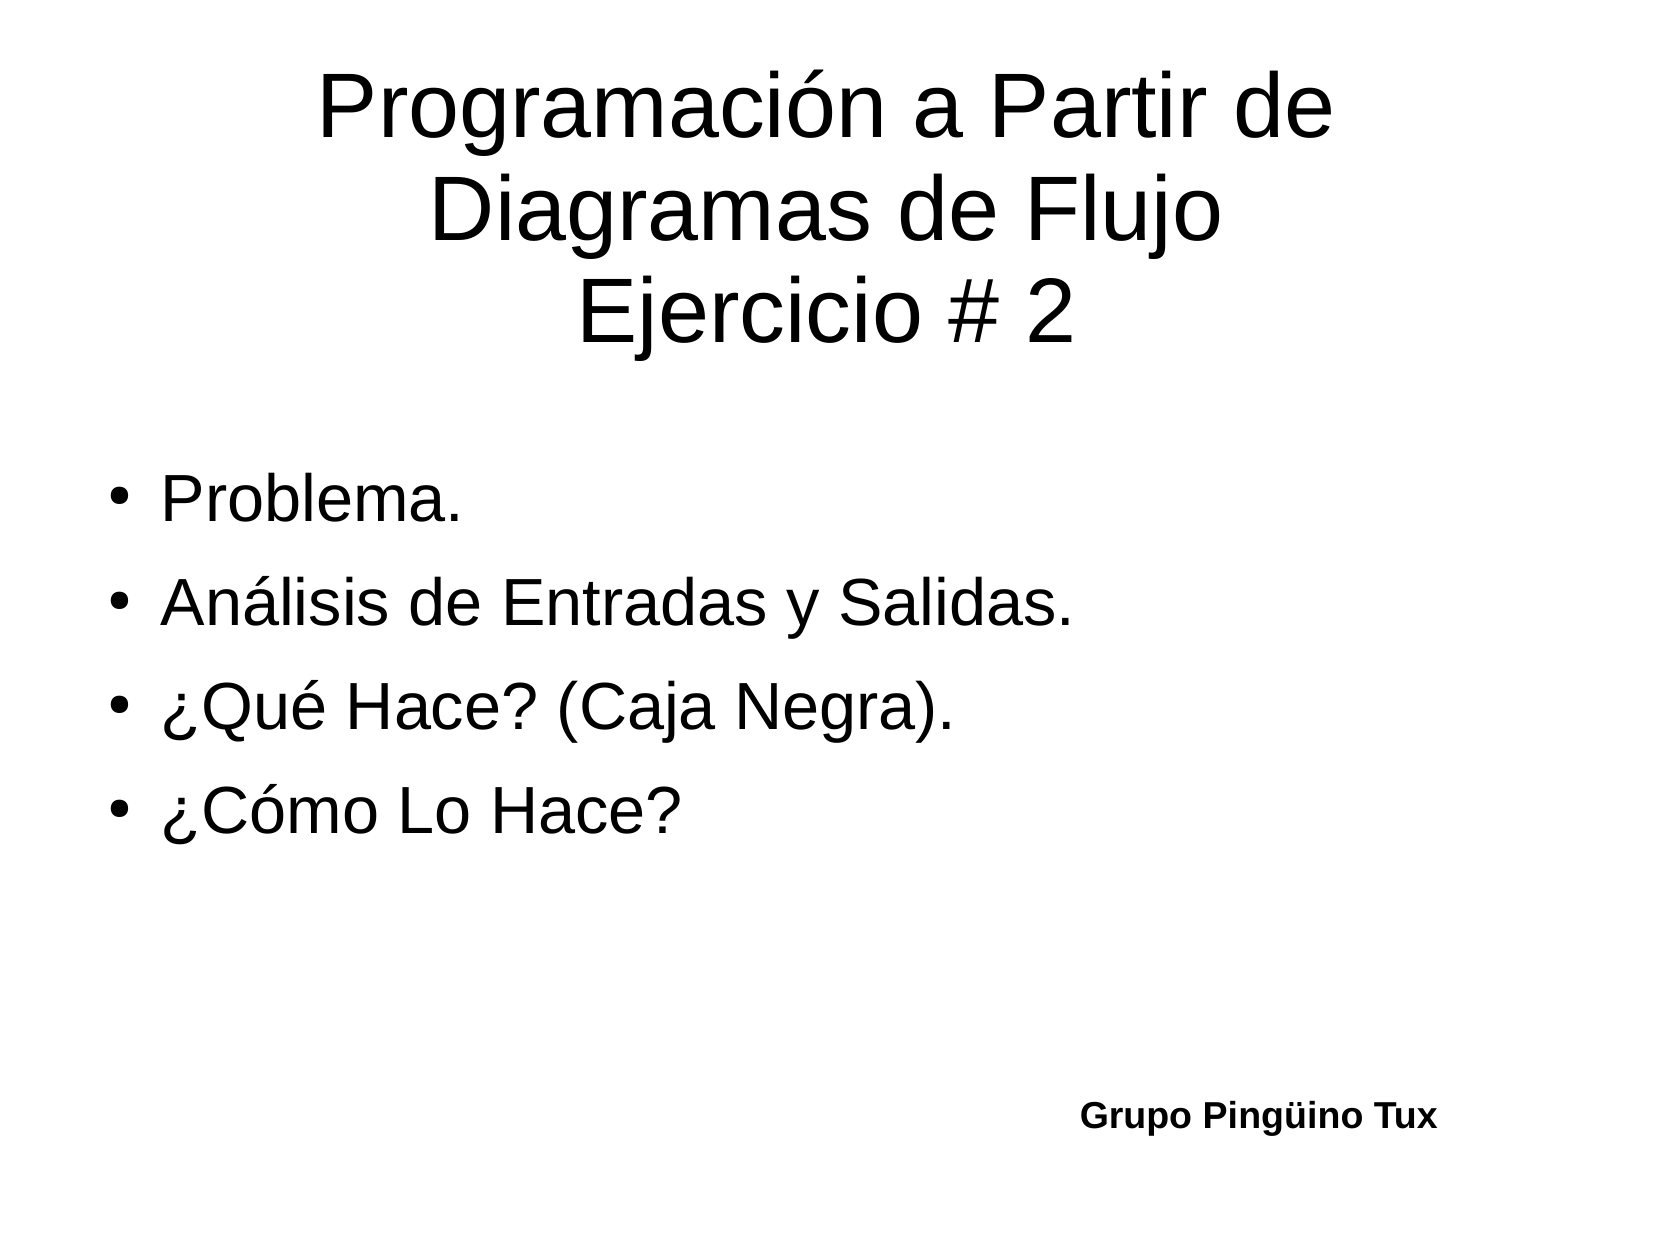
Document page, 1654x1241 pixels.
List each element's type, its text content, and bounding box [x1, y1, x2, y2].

title Programación a Partir de Diagramas de Flujo Ejercicio # 2 [82, 54, 1571, 363]
list Problema. Análisis de Entradas y Salidas. ¿Qué Hace? (Caja Negra). ¿Cómo Lo Hace? [90, 460, 1579, 886]
text_box Grupo Pingüino Tux [1065, 1087, 1454, 1144]
